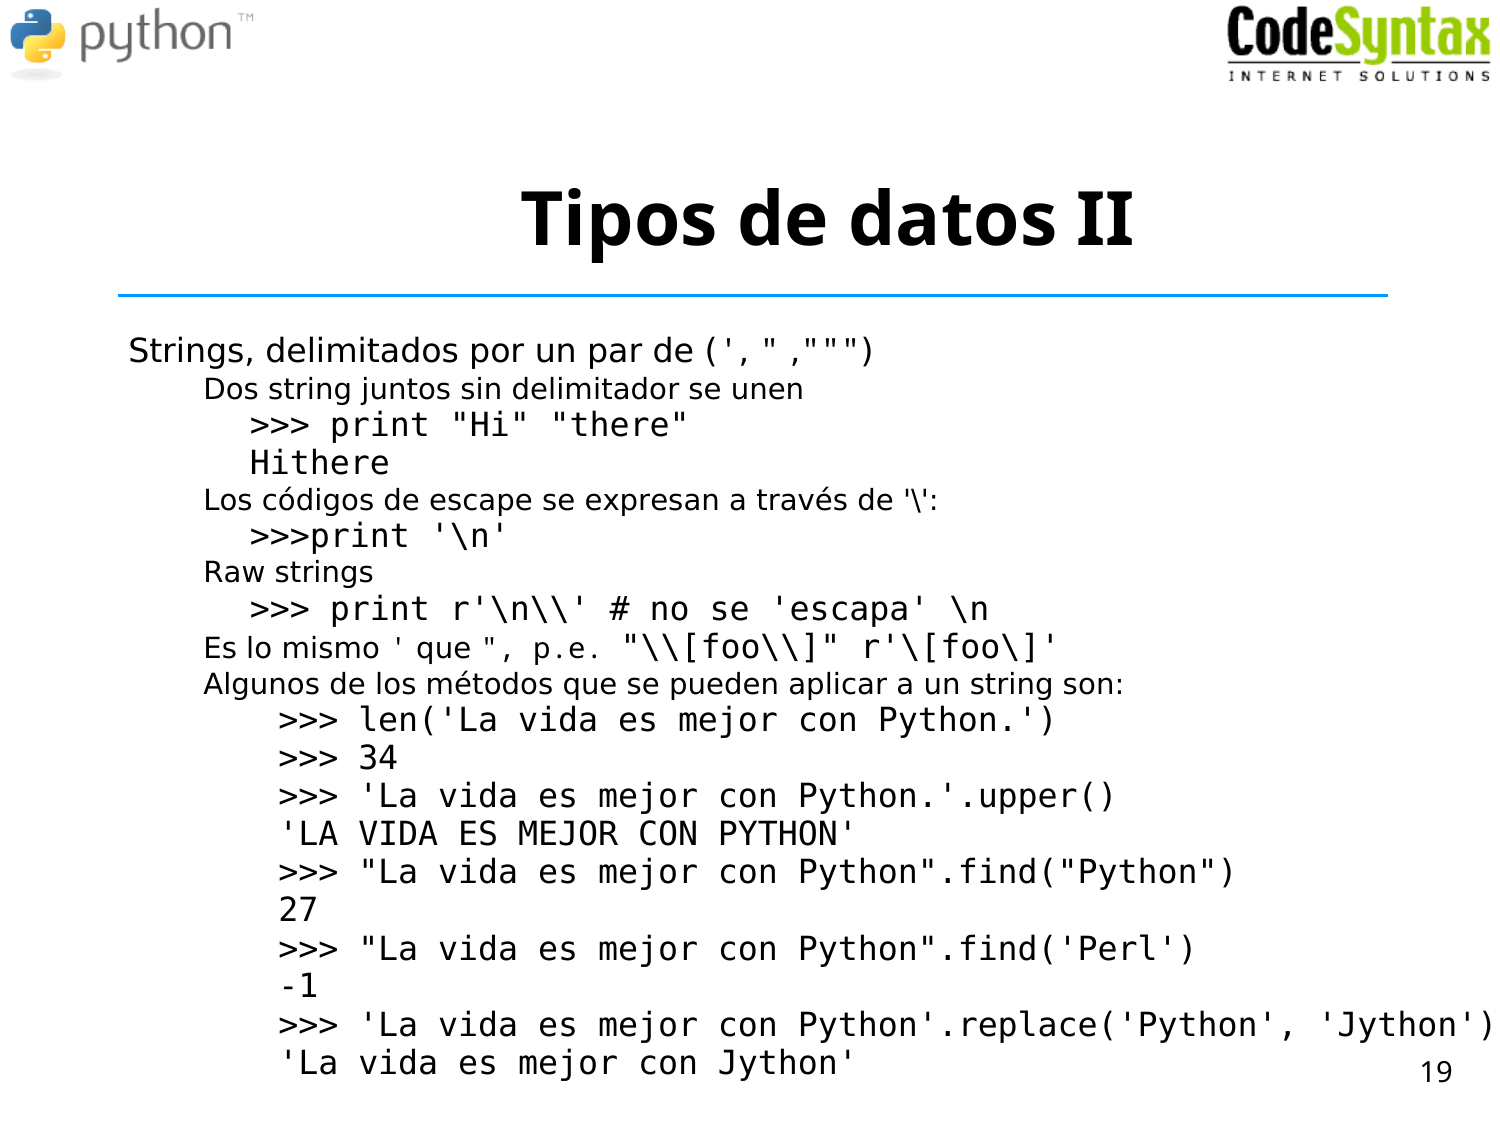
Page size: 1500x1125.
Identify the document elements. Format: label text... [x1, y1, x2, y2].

picture [0, 0, 286, 92]
list Strings, delimitados por un par de (', " ,""") Dos string juntos sin delimitador se unen >>> print "Hi" "there" Hithere Los códigos de escape se expresan a través de '\': >>>print '\n' Raw strings >>> print r'\n\\' # no se 'escapa' \n Es lo mismo ' que ", p.e. "\\[foo\\]" r'\[foo\]' Algunos de los métodos que se pueden aplicar a un string son: >>> len('La vida es mejor con Python.') >>> 34 >>> 'La vida es mejor con Python.'.upper() 'LA VIDA ES MEJOR CON PYTHON' >>> "La vida es mejor con Python".find("Python") 27 >>> "La vida es mejor con Python".find('Perl') -1 >>> 'La vida es mejor con Python'.replace('Python', 'Jython') 'La vida es mejor con Jython' [113, 326, 1500, 1125]
picture [1226, 5, 1500, 83]
title Tipos de datos II [188, 35, 1468, 276]
